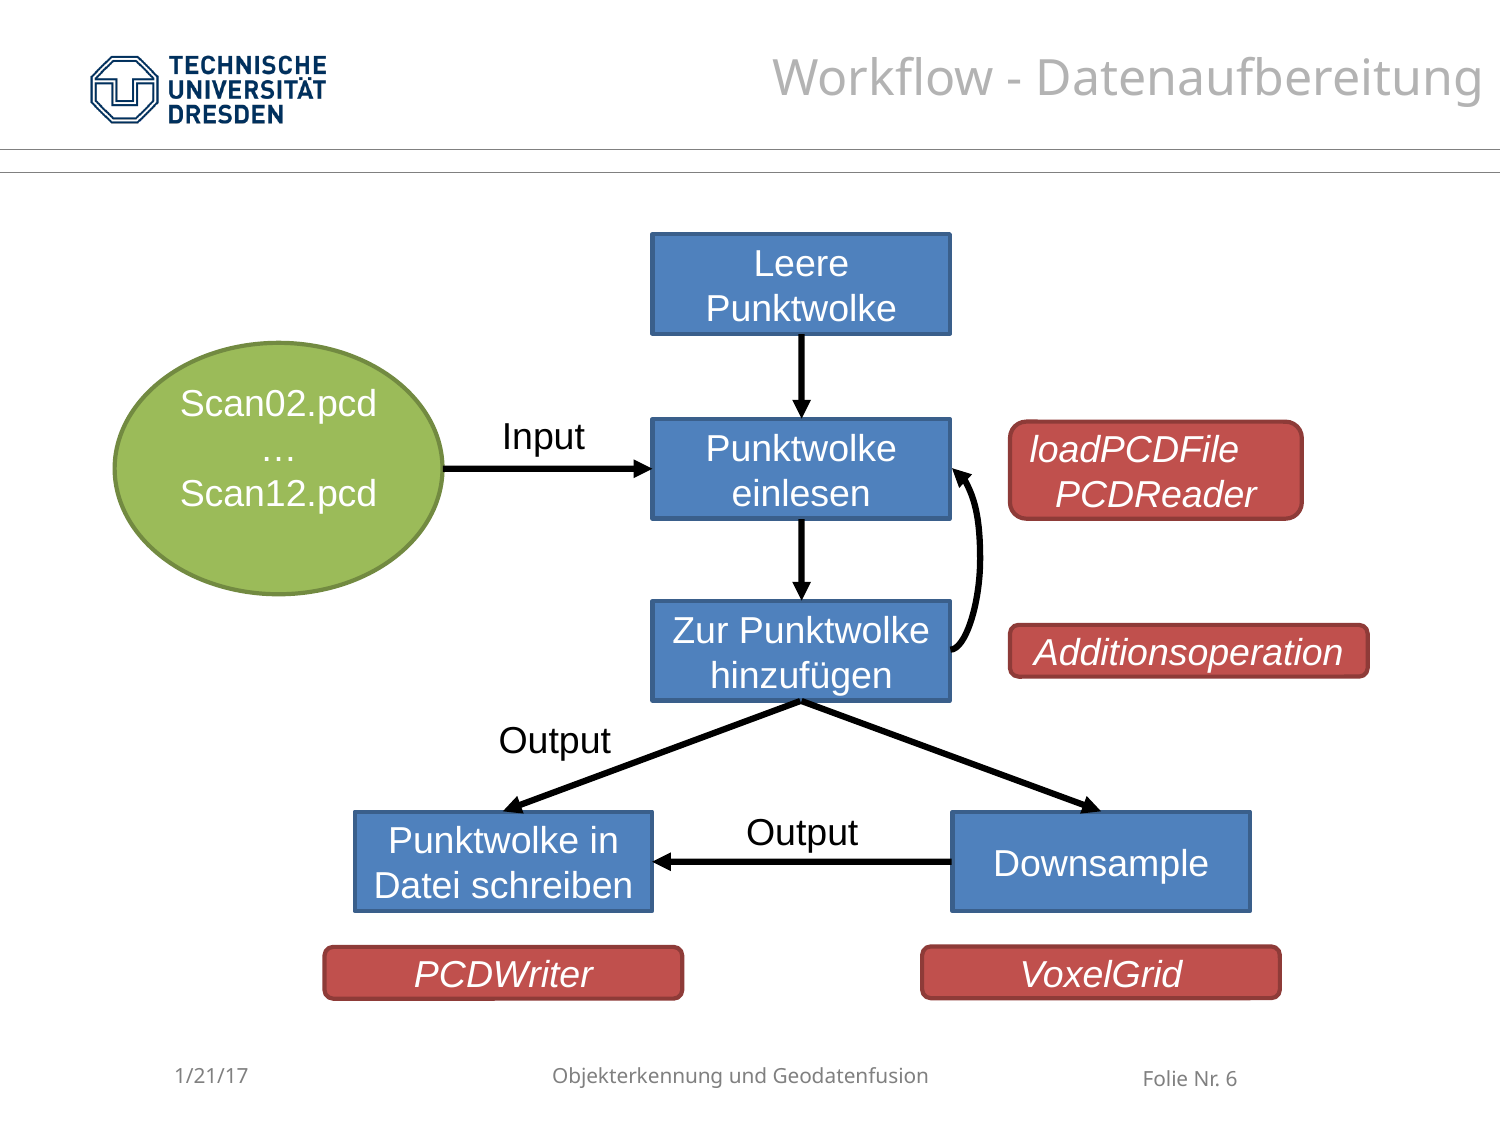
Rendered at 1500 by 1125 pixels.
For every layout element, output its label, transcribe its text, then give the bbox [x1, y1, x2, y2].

text_box VoxelGrid [922, 946, 1280, 999]
text_box PCDWriter [324, 946, 683, 999]
text_box Zur Punktwolke hinzufügen [652, 601, 950, 701]
text_box Input [487, 404, 674, 464]
text_box Output [731, 800, 918, 861]
text_box Downsample [952, 811, 1250, 912]
text_box Scan02.pcd … Scan12.pcd [114, 342, 443, 595]
picture [90, 54, 326, 124]
text_box loadPCDFile PCDReader [1009, 421, 1302, 519]
text_box Output [483, 708, 670, 768]
text_box Punktwolke einlesen [652, 419, 950, 519]
text_box 1/21/17 [159, 1045, 509, 1106]
text_box Punktwolke in Datei schreiben [354, 811, 653, 912]
text_box Leere Punktwolke [652, 234, 950, 334]
text_box Workflow - Datenaufbereitung [702, 37, 1500, 113]
text_box Additionsoperation [1009, 624, 1368, 677]
